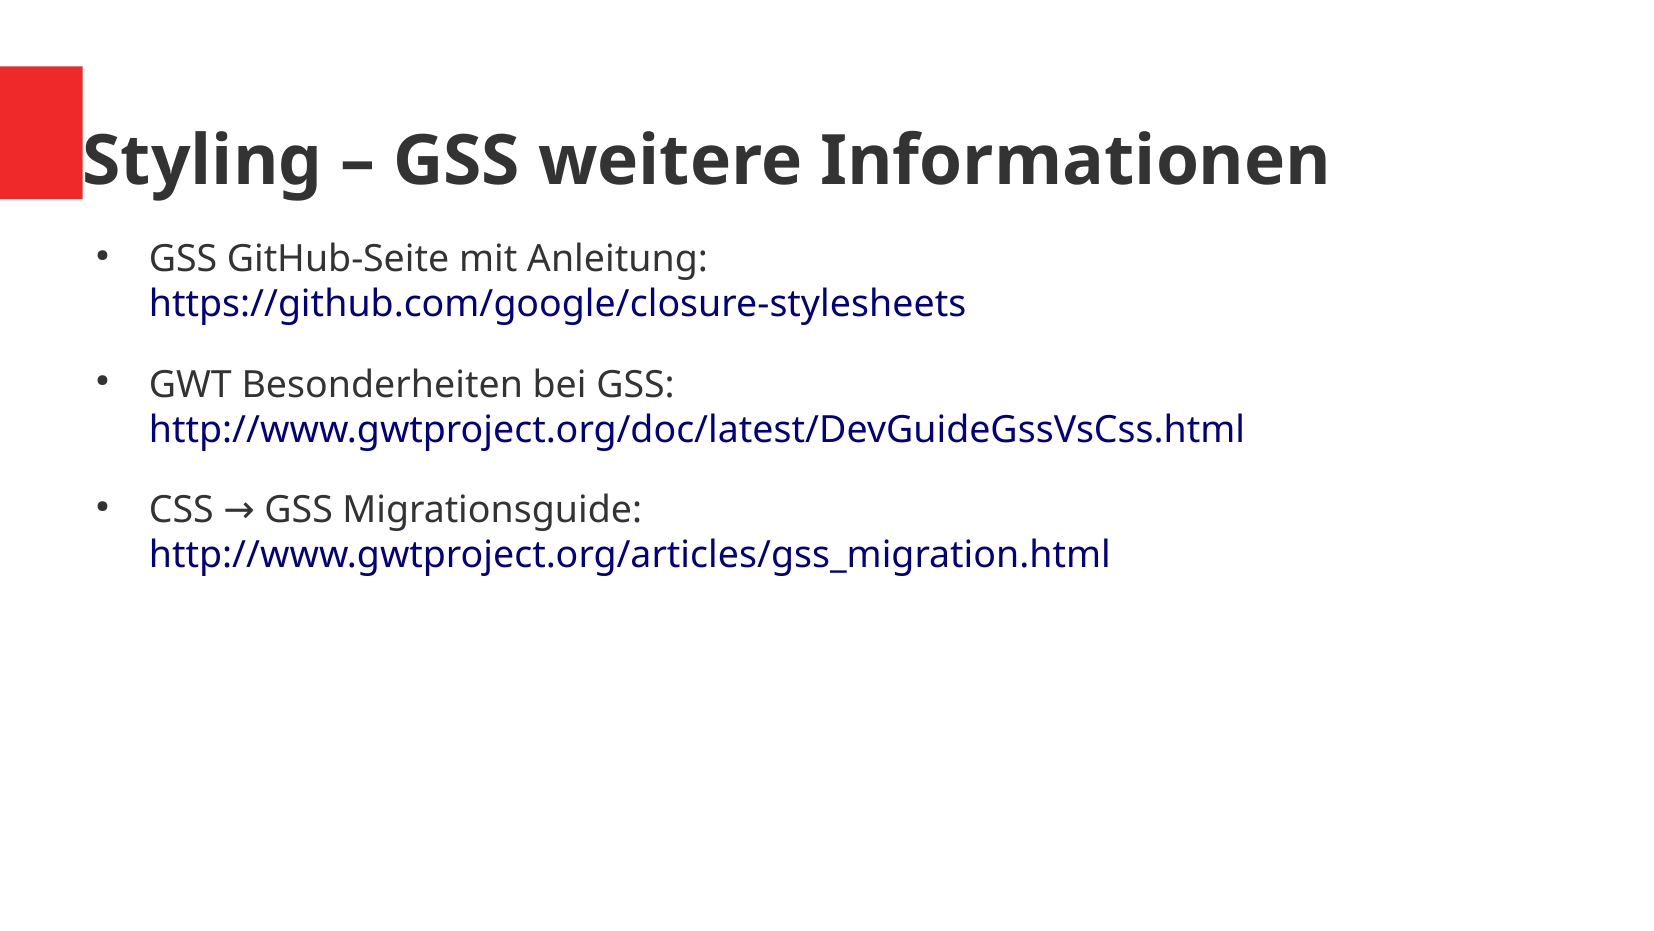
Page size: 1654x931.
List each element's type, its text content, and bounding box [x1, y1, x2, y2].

list GSS GitHub-Seite mit Anleitung: https://github.com/google/closure-stylesheets GWT Besonderheiten bei GSS: http://www.gwtproject.org/doc/latest/DevGuideGssVsCss.html CSS → GSS Migrationsguide: http://www.gwtproject.org/articles/gss_migration.html [78, 234, 1498, 827]
title Styling – GSS weitere Informationen [82, 33, 1571, 196]
